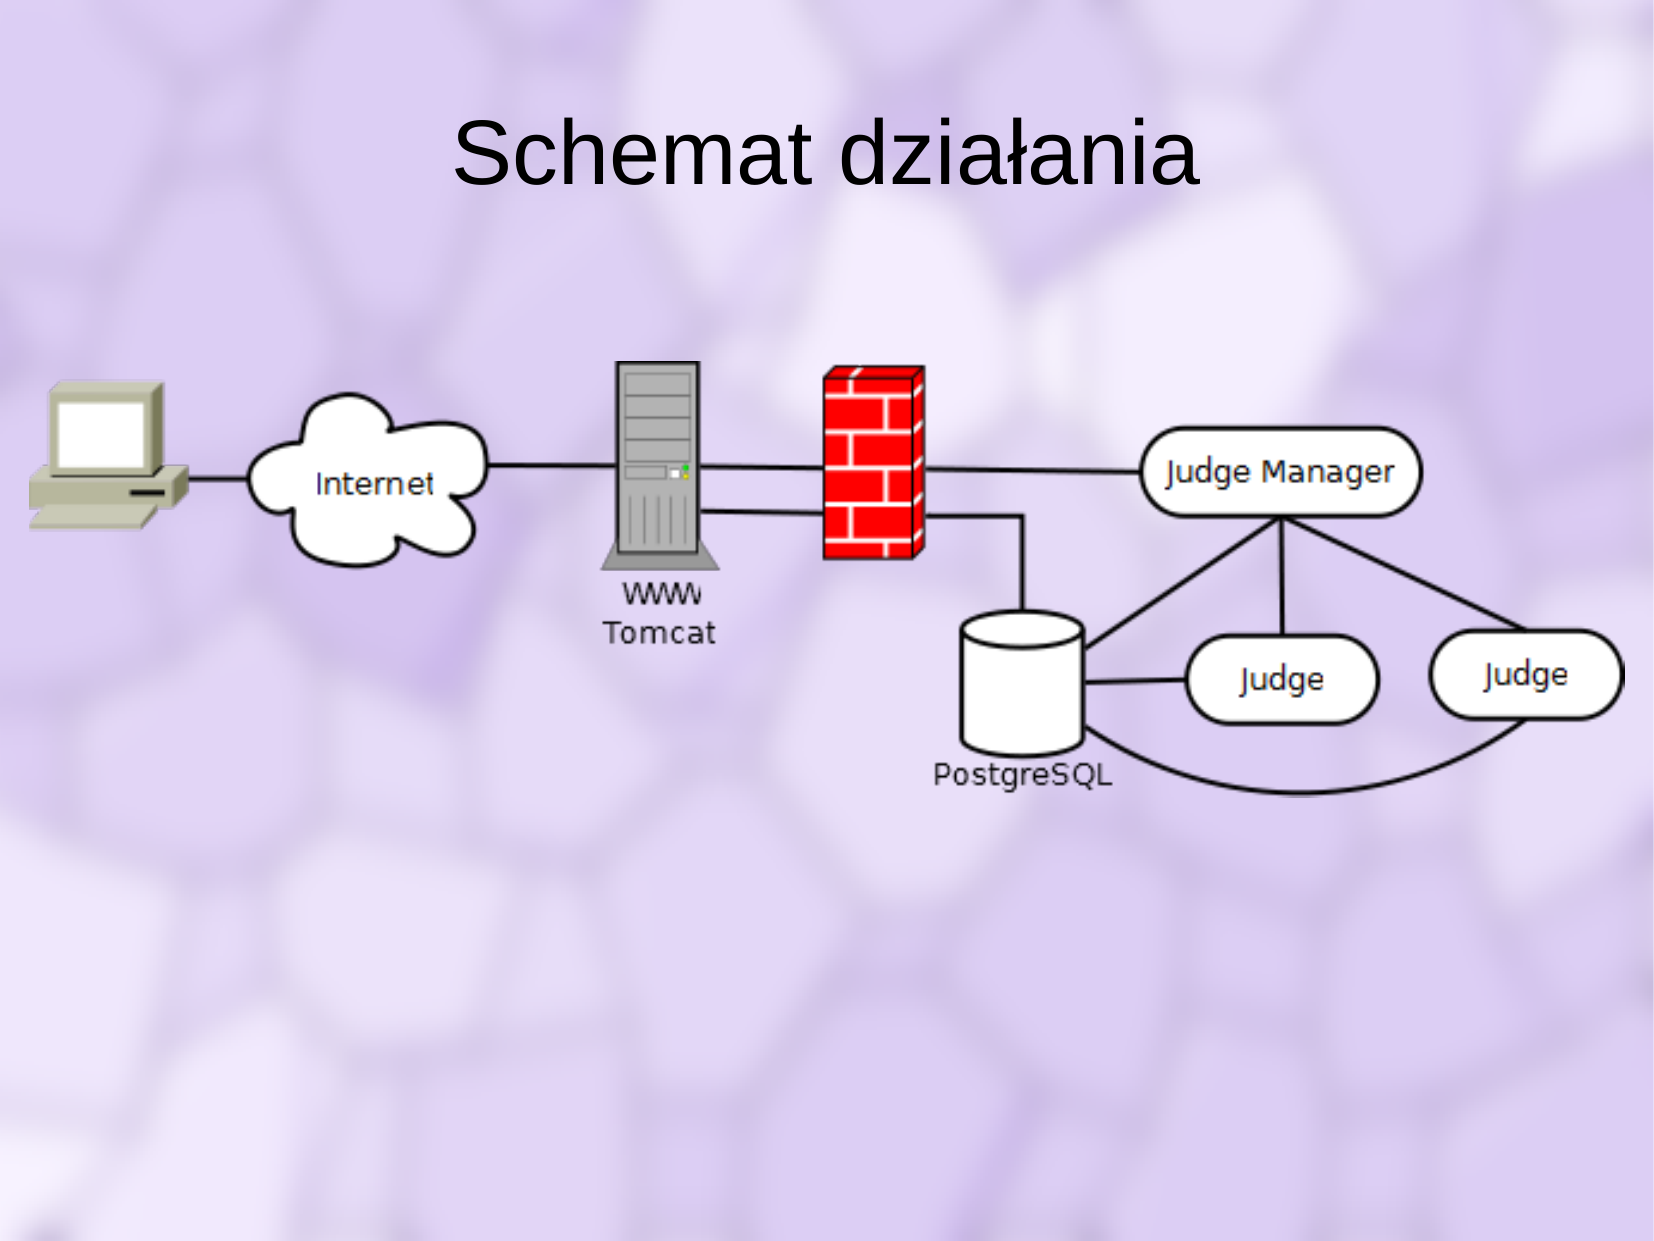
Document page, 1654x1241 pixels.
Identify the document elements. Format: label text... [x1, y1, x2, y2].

title Schemat działania [82, 49, 1571, 257]
picture [0, 0, 1654, 1241]
